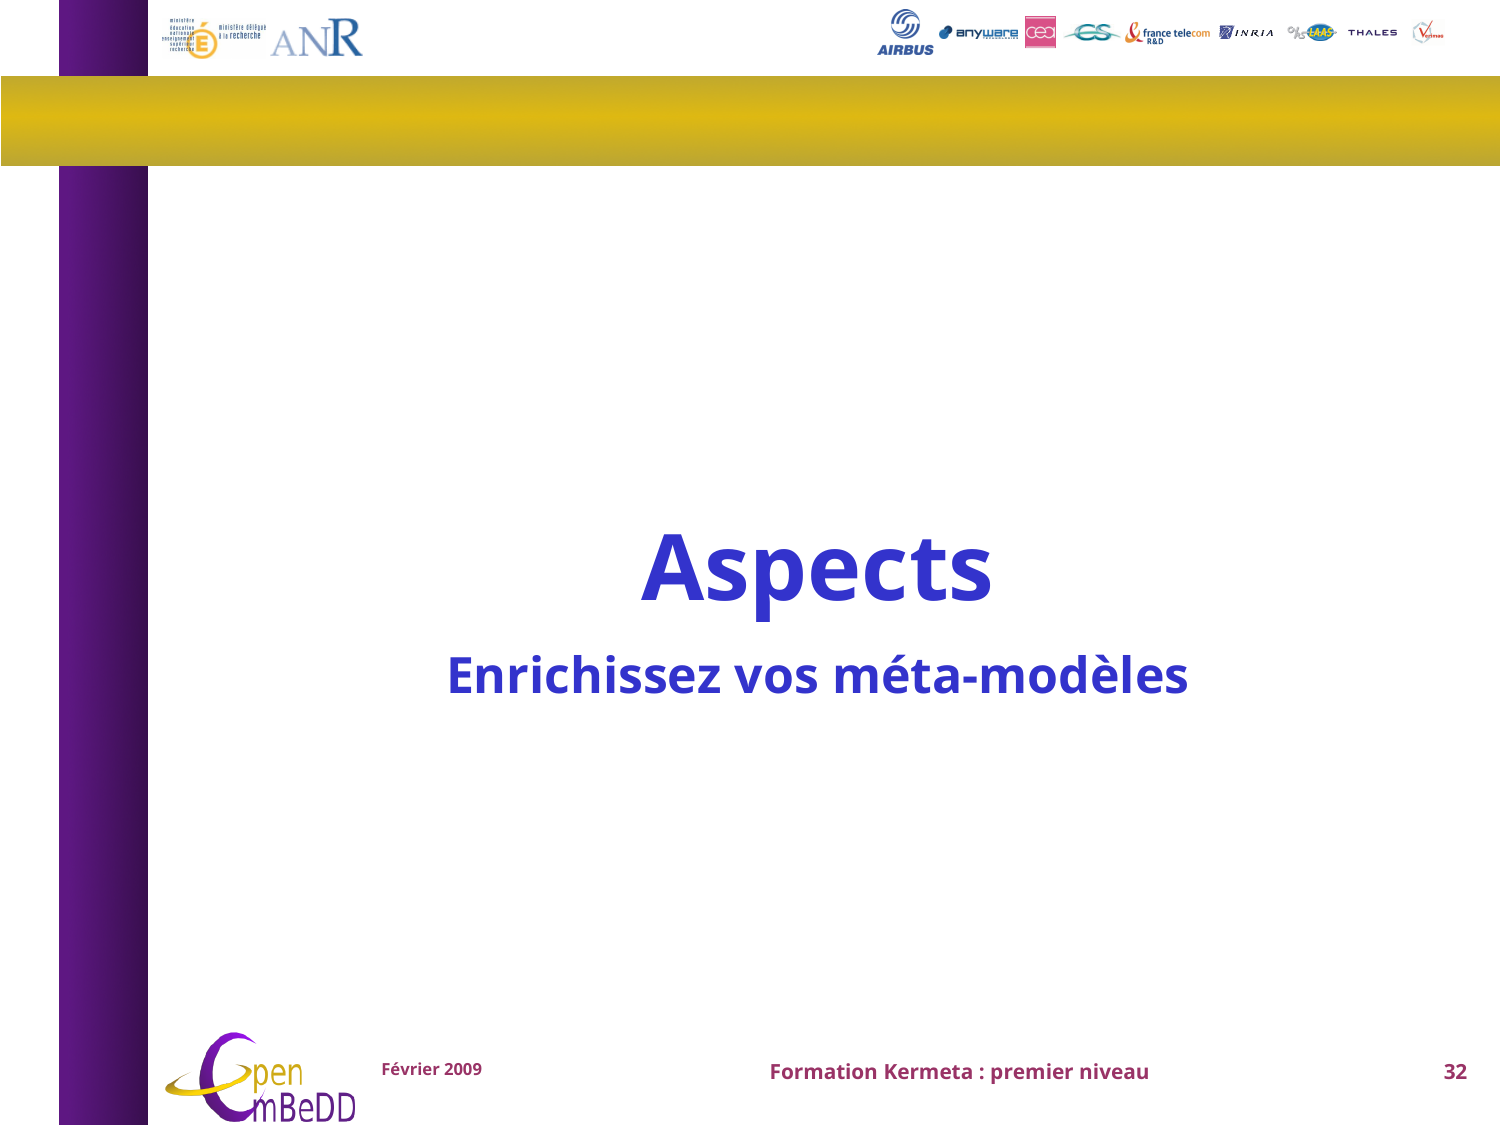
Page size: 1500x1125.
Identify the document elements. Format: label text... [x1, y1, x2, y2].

subtitle Aspects Enrichissez vos méta-modèles [147, 199, 1488, 1011]
picture [162, 18, 266, 59]
picture [877, 9, 1445, 55]
picture [1, 0, 1500, 1125]
picture [270, 18, 363, 57]
picture [165, 1032, 355, 1122]
